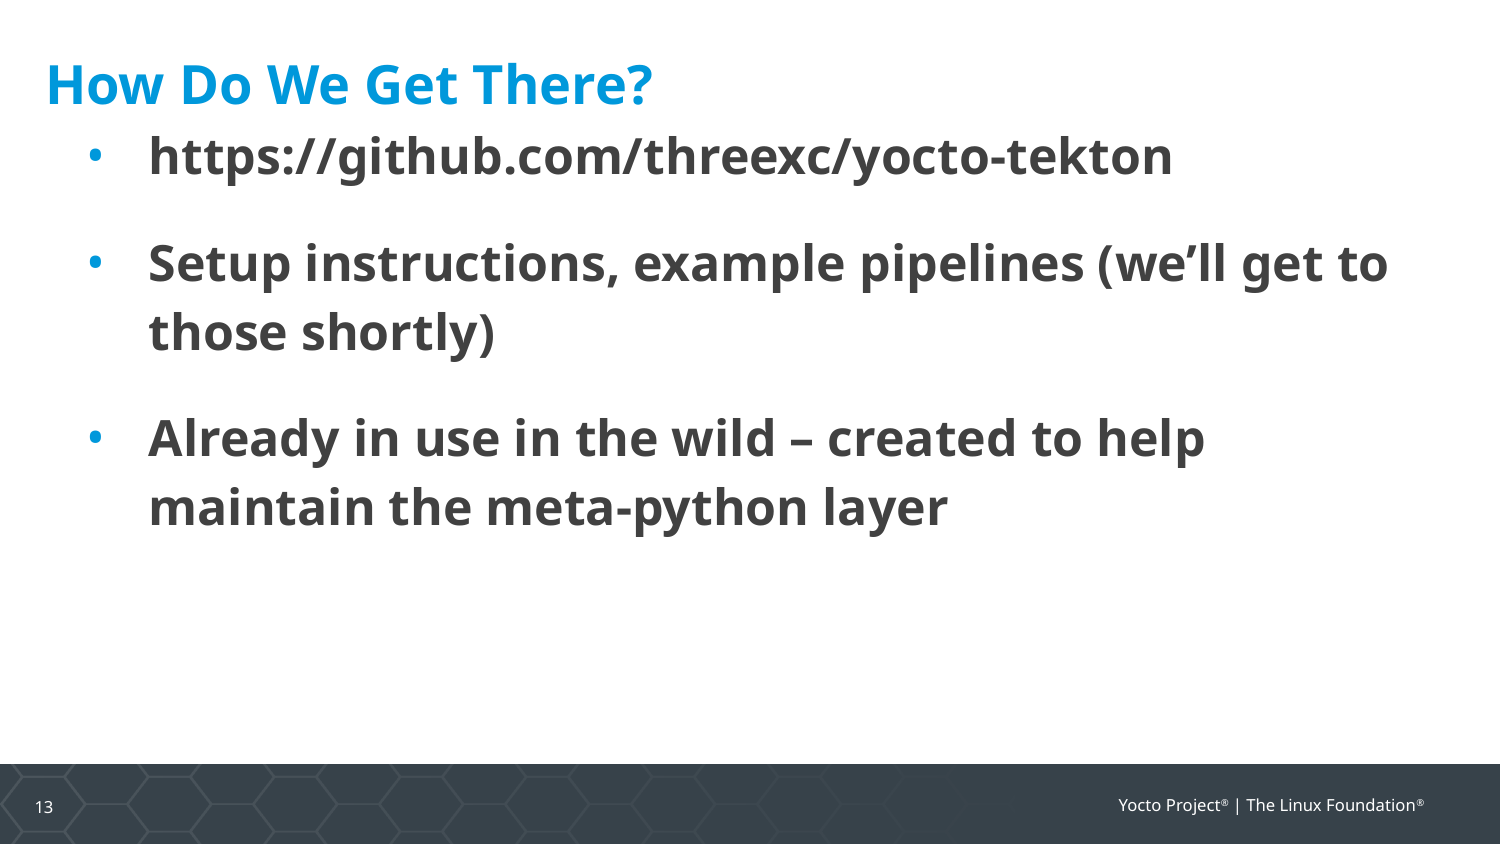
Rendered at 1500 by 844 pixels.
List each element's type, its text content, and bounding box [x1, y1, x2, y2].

title How Do We Get There? [44, 50, 1395, 160]
list https://github.com/threexc/yocto-tekton Setup instructions, example pipelines (we’ll get to those shortly) Already in use in the wild – created to help maintain the meta-python layer [73, 115, 1425, 734]
picture [0, 0, 1500, 844]
